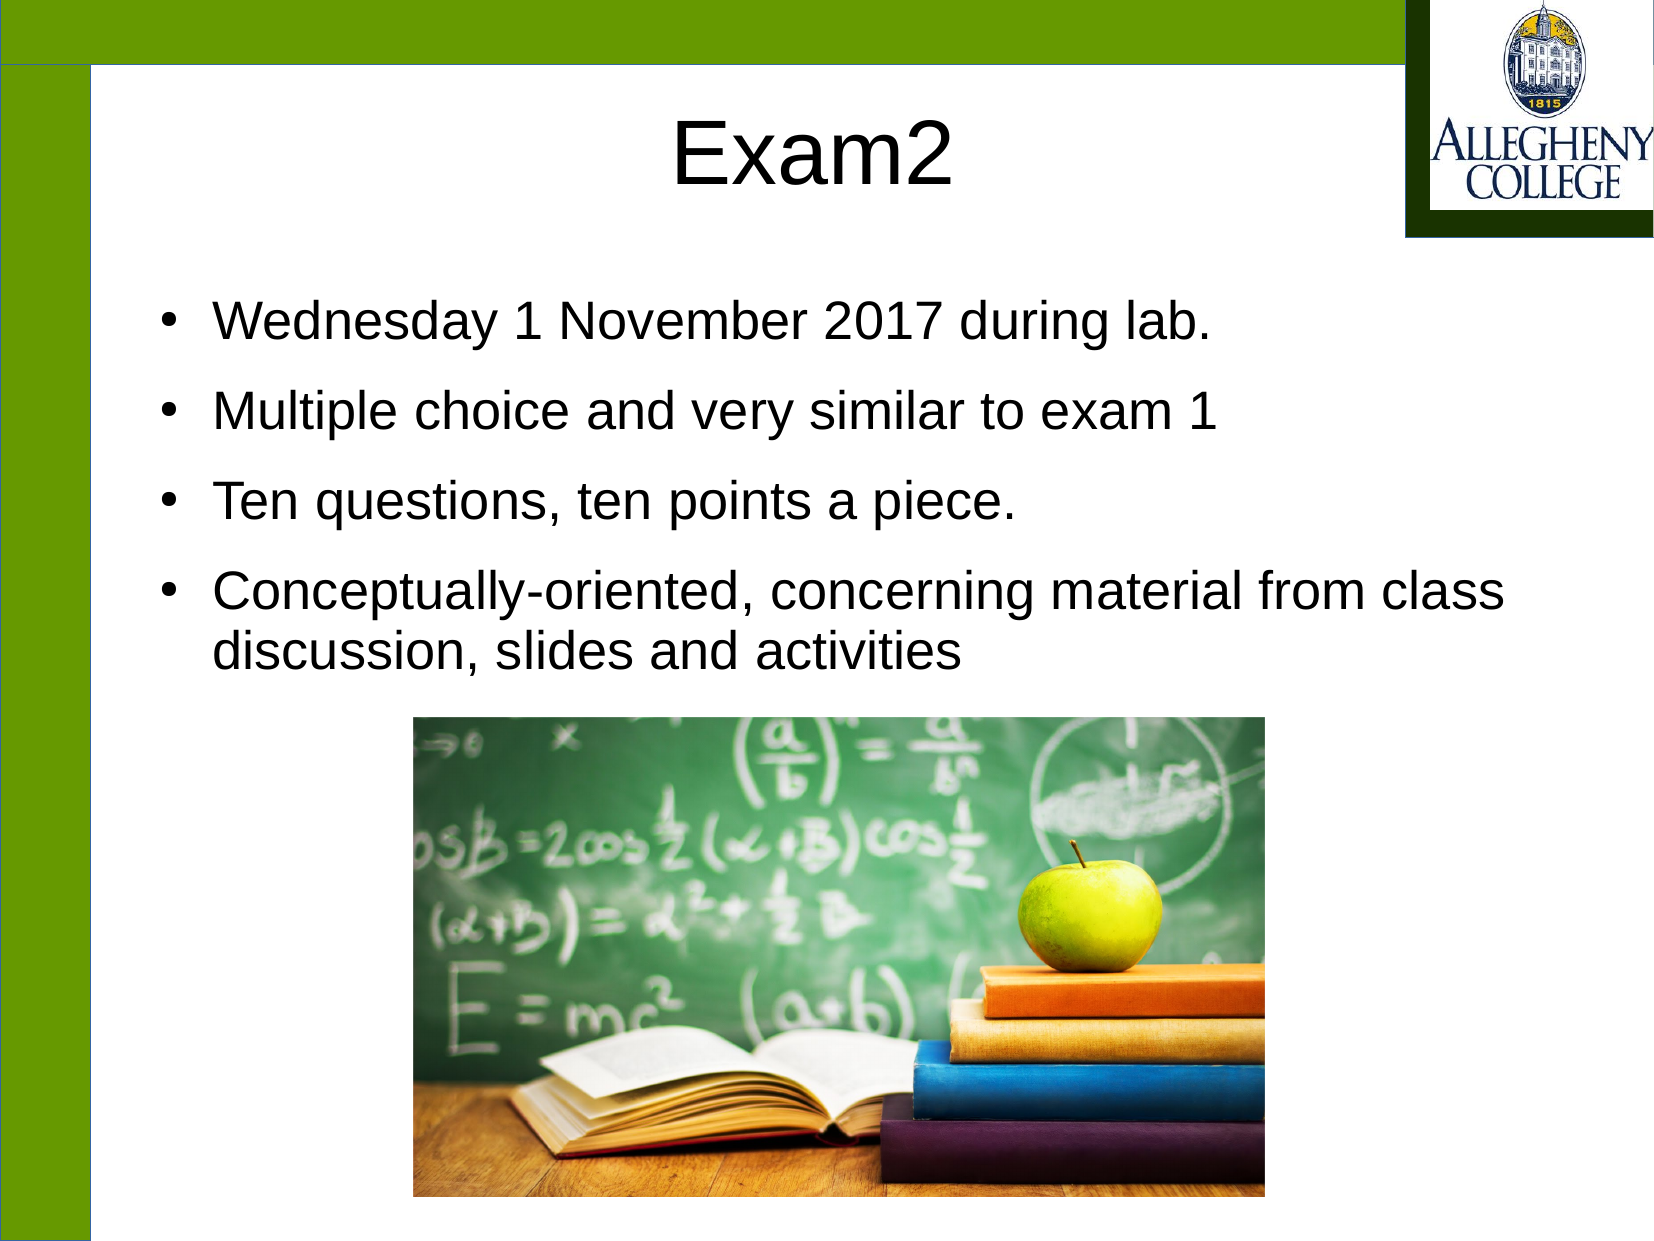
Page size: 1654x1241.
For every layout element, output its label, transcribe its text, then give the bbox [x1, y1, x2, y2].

picture [413, 717, 1265, 1197]
text_box [0, 0, 1654, 1241]
picture [1430, 0, 1654, 210]
title Exam2 [112, 65, 1515, 257]
list Wednesday 1 November 2017 during lab. Multiple choice and very similar to exam 1 Ten questions, ten points a piece. Conceptually-oriented, concerning material from class discussion, slides and activities [141, 290, 1630, 1010]
